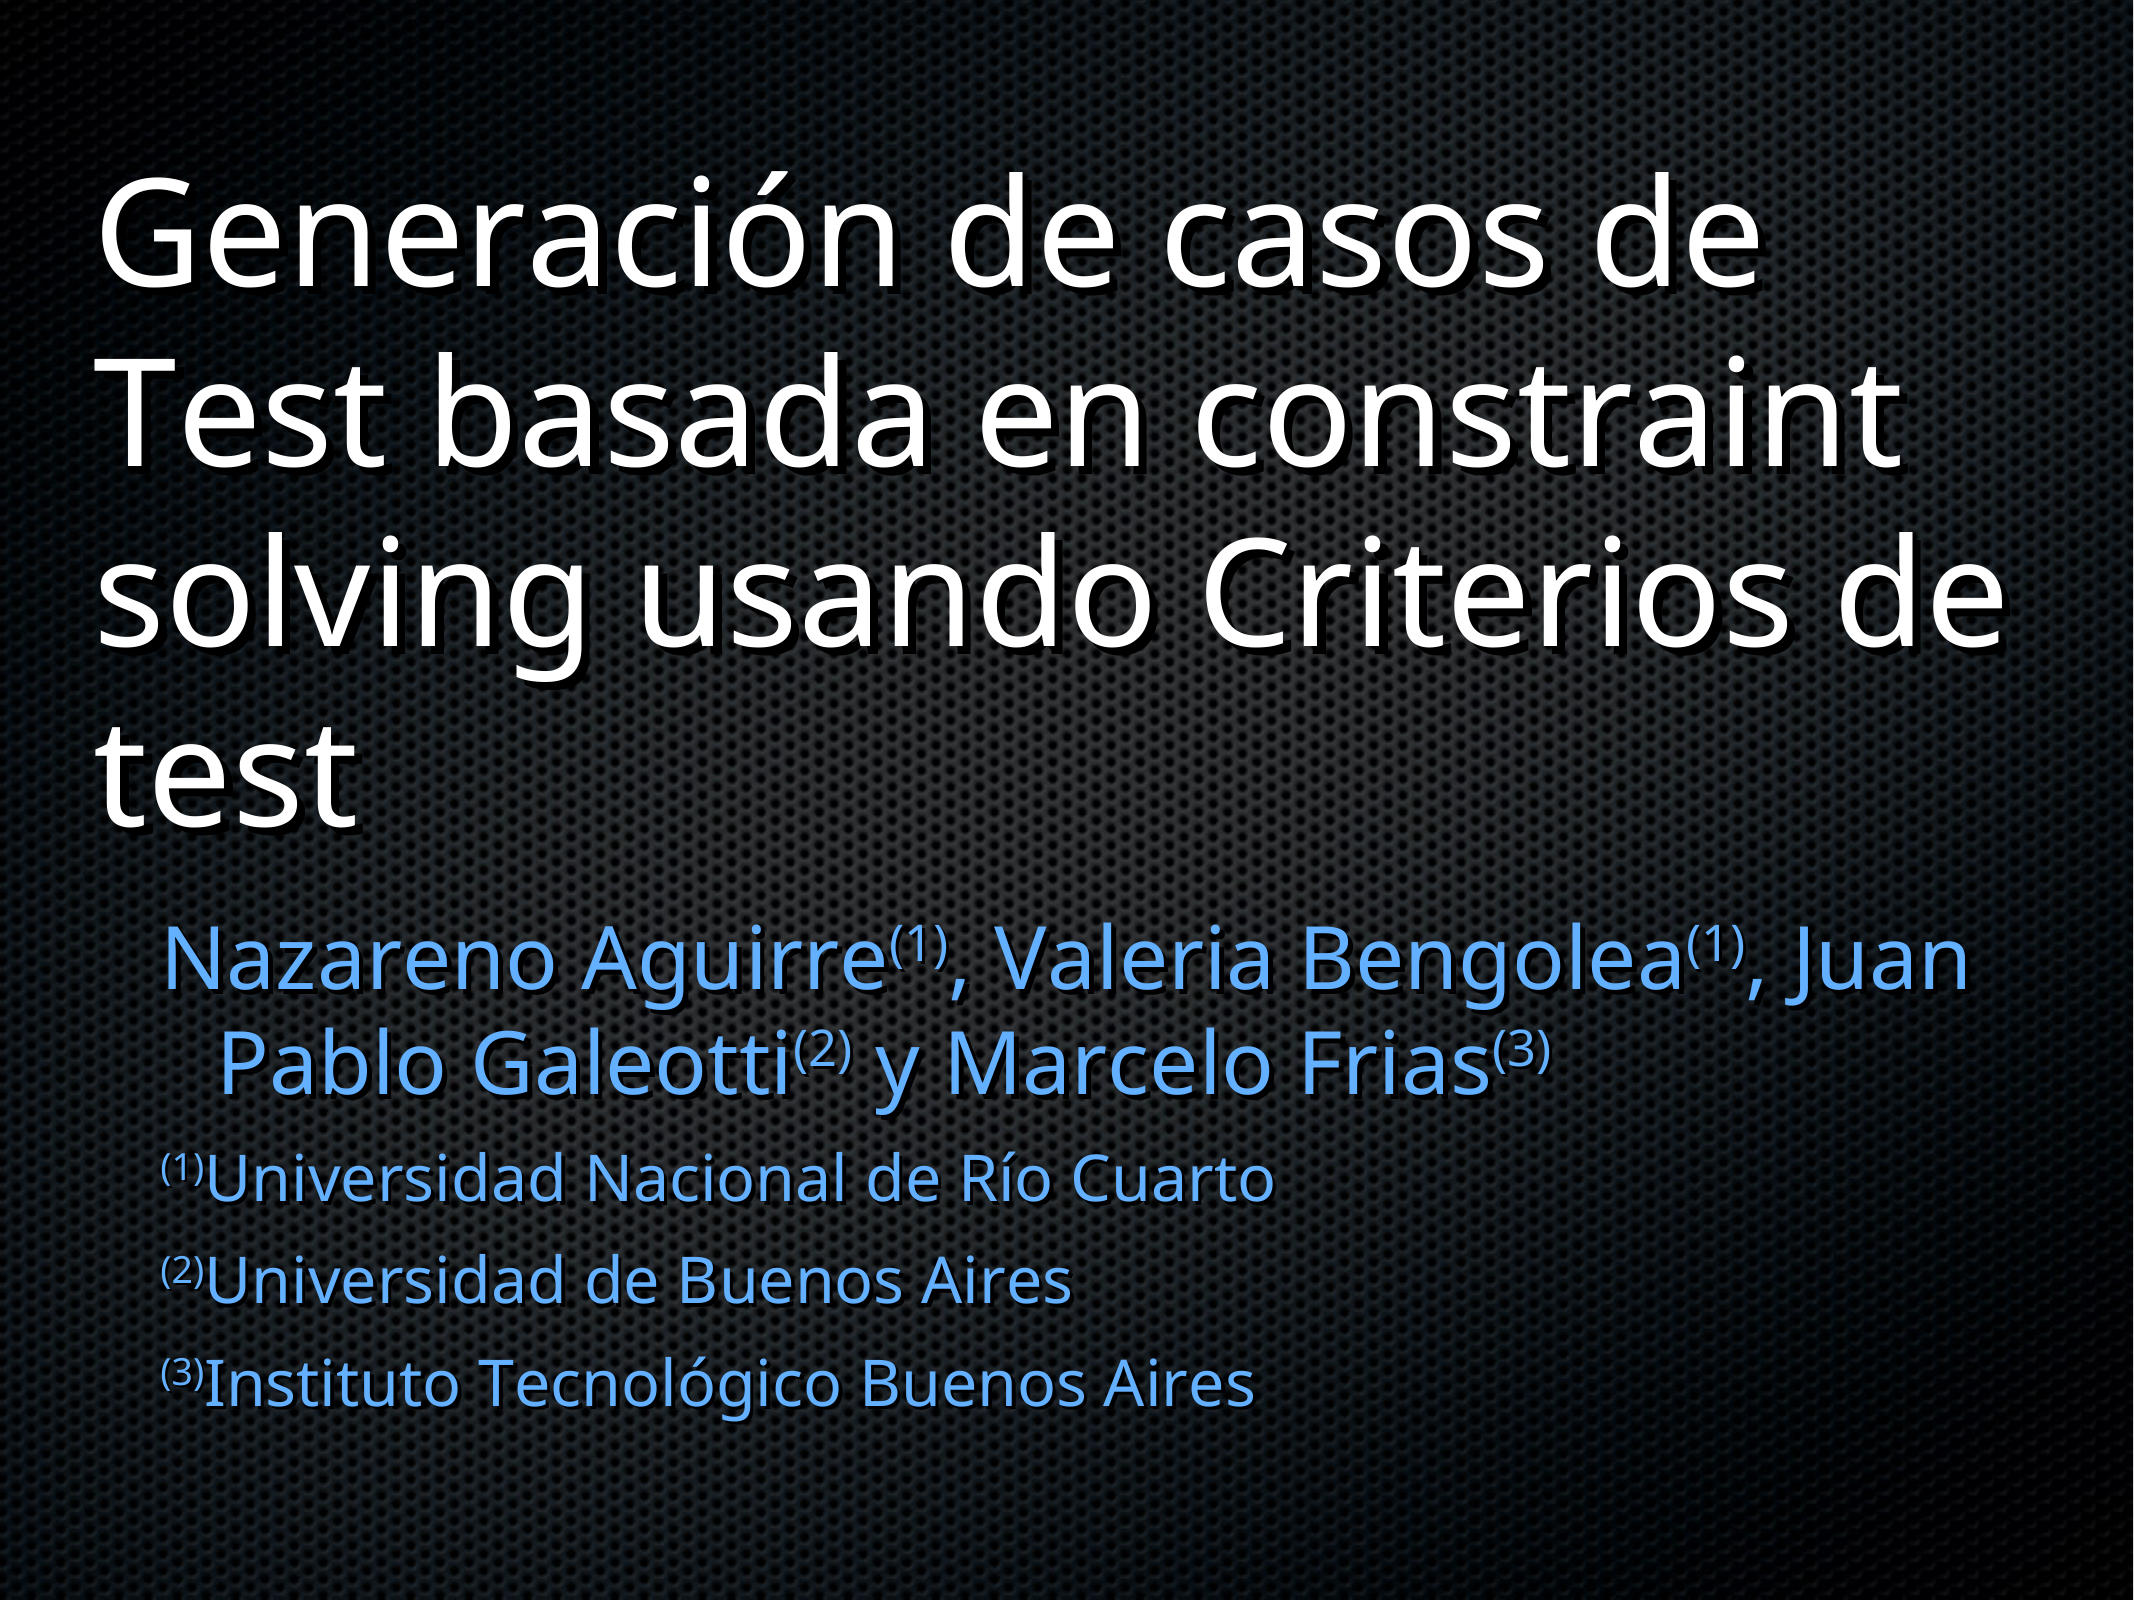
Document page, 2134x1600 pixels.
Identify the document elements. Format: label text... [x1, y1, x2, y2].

title Generación de casos de Test basada en constraint solving usando Criterios de test [85, 127, 2046, 865]
list Nazareno Aguirre(1), Valeria Bengolea(1), Juan Pablo Galeotti(2) y Marcelo Frias(3) (1)Universidad Nacional de Río Cuarto (2)Universidad de Buenos Aires (3)Instituto Tecnológico Buenos Aires [152, 893, 1986, 1461]
picture [0, 0, 2134, 1600]
